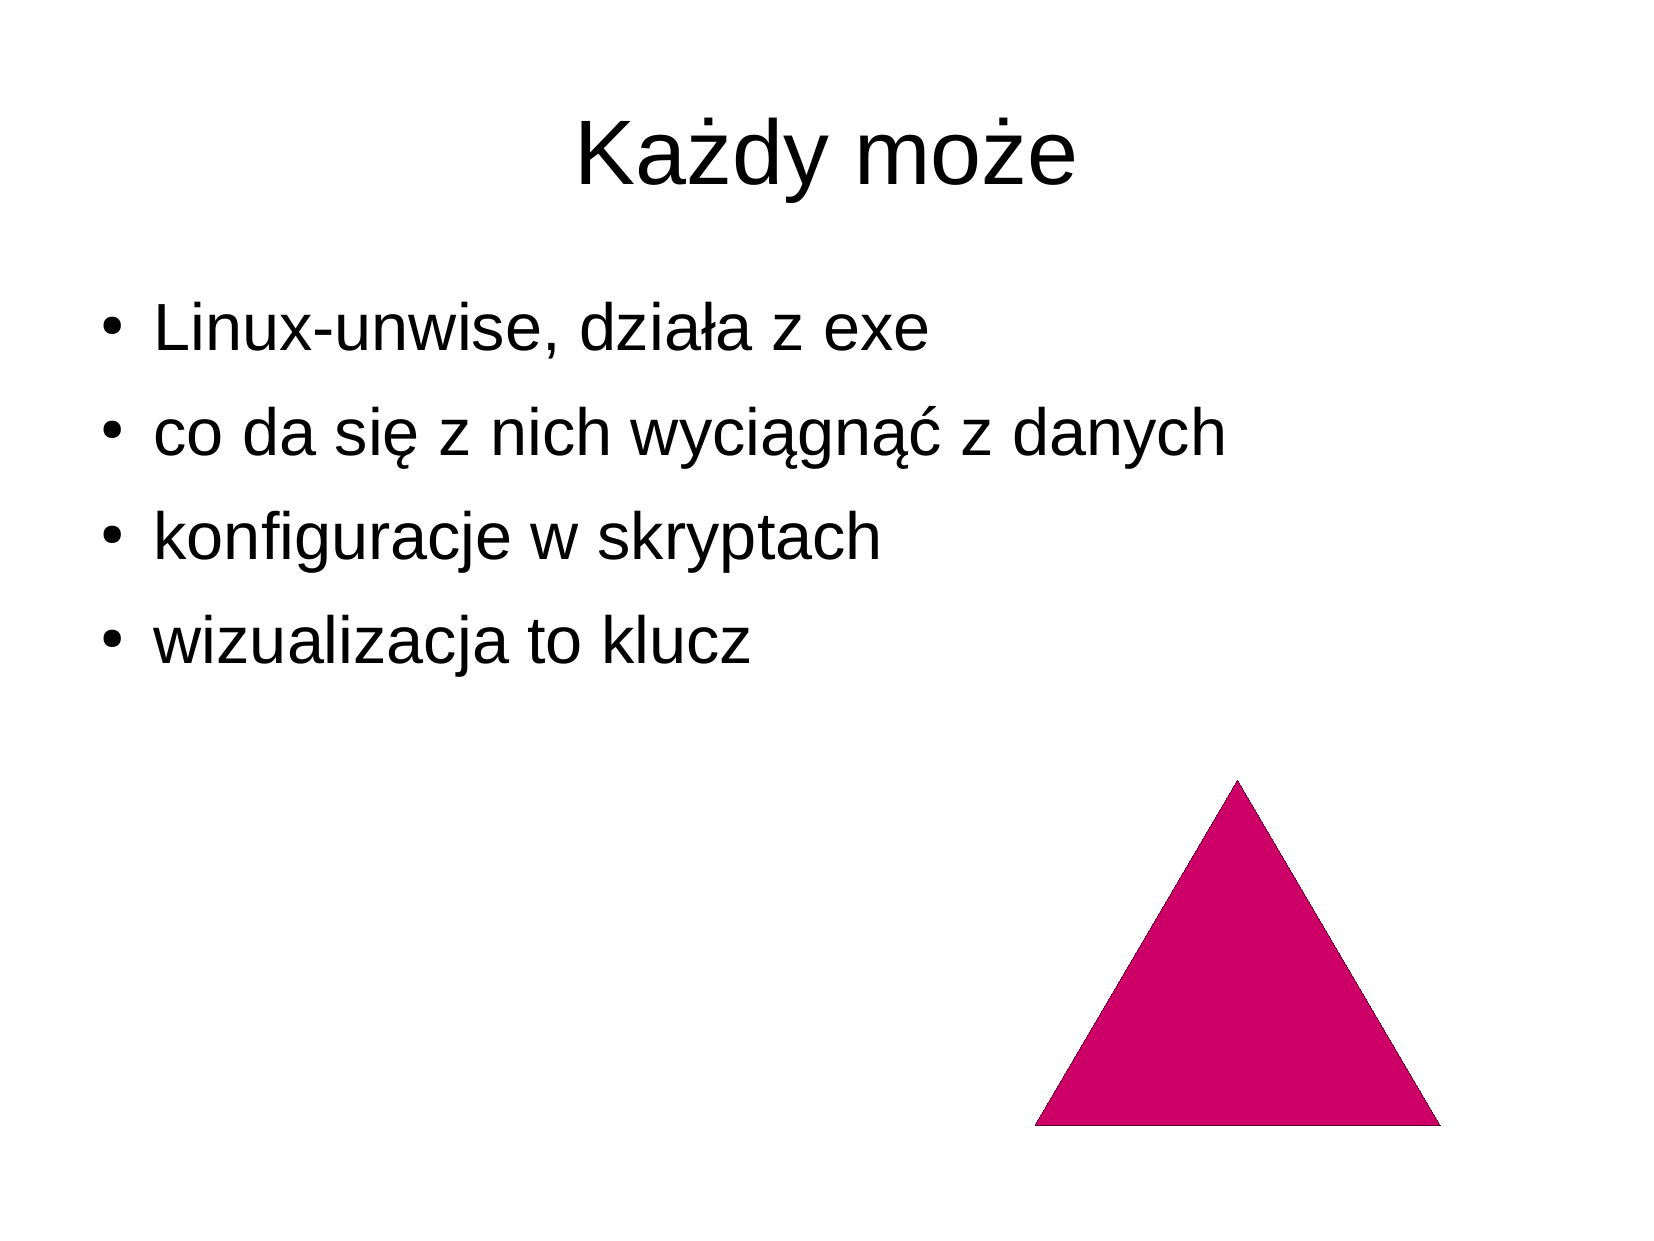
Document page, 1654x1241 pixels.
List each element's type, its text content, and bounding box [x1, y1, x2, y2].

text_box [1035, 780, 1441, 1126]
title Każdy może [82, 49, 1571, 257]
list Linux-unwise, działa z exe co da się z nich wyciągnąć z danych konfiguracje w skryptach wizualizacja to klucz [82, 290, 1571, 1010]
